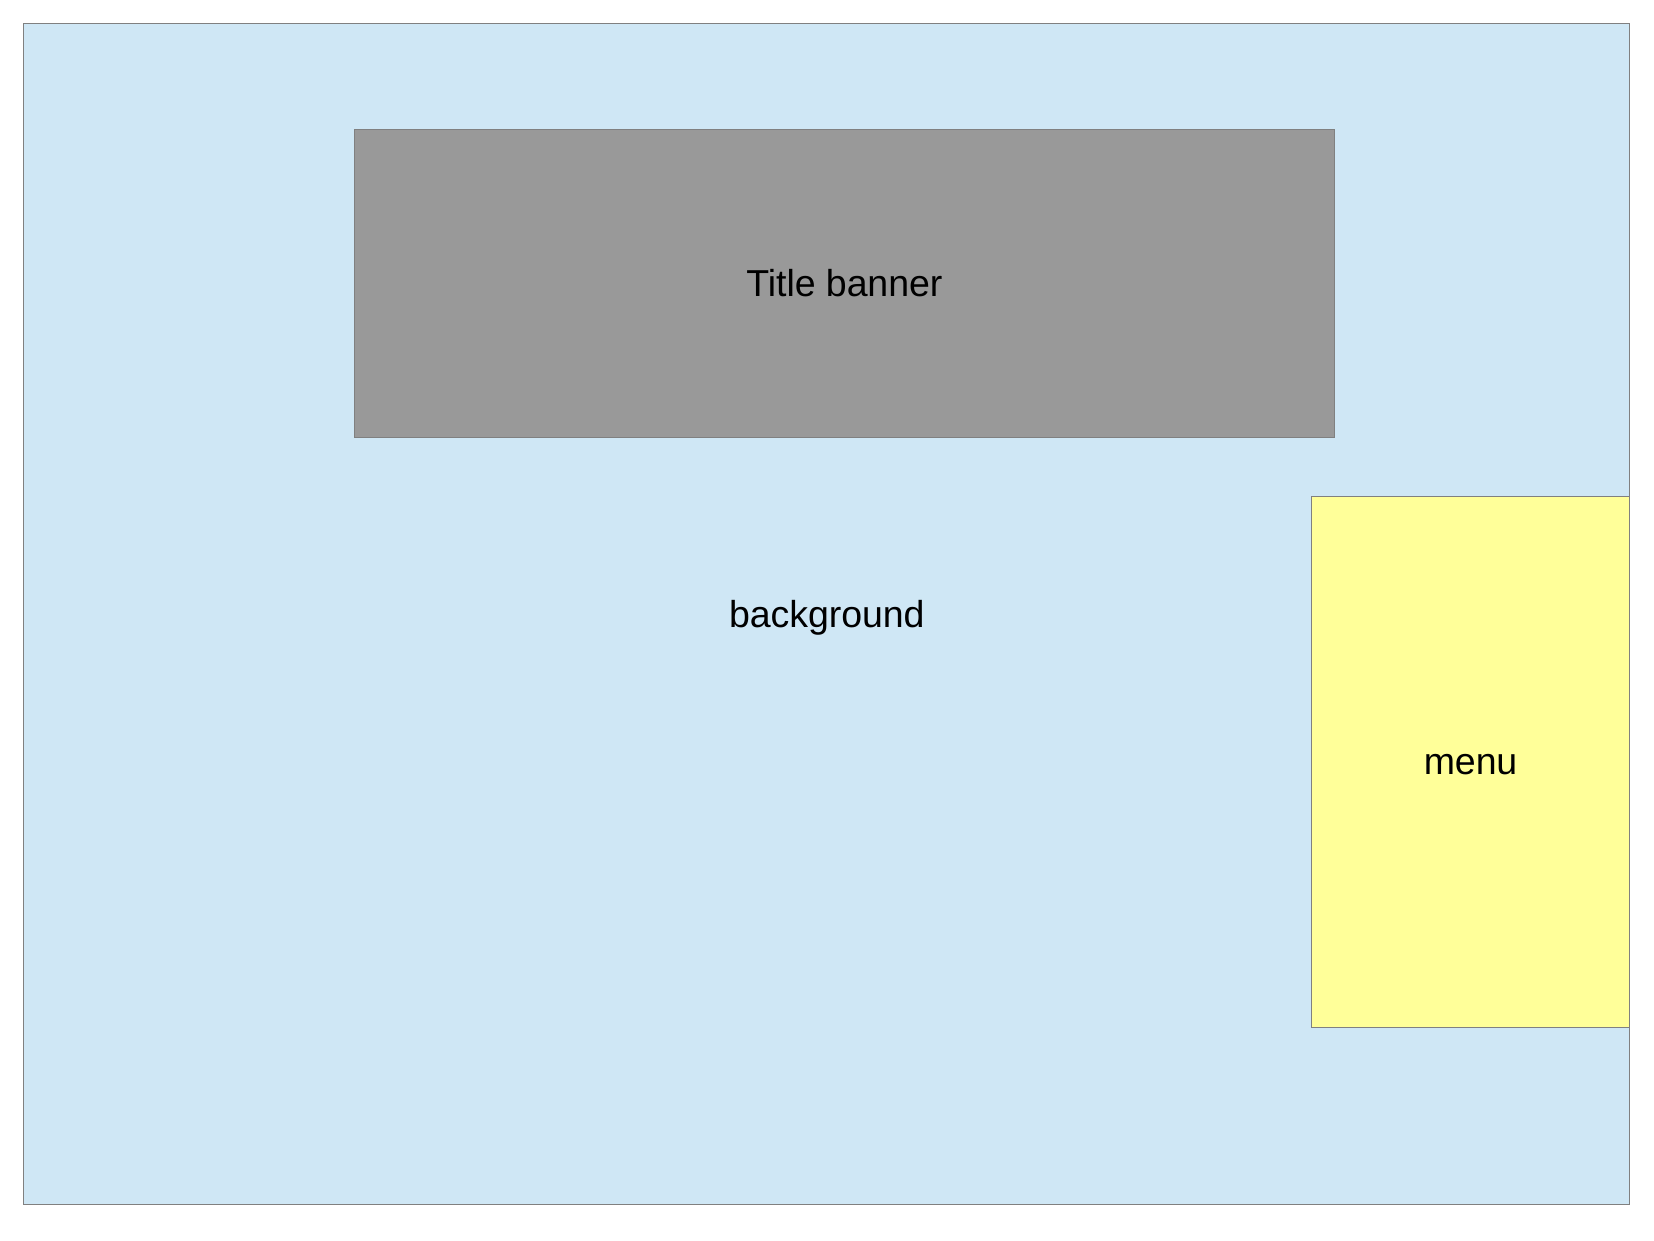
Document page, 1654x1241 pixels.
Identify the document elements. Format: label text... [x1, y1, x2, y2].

text_box background [23, 23, 1630, 1205]
text_box menu [1311, 496, 1630, 1028]
text_box Title banner [354, 129, 1335, 438]
